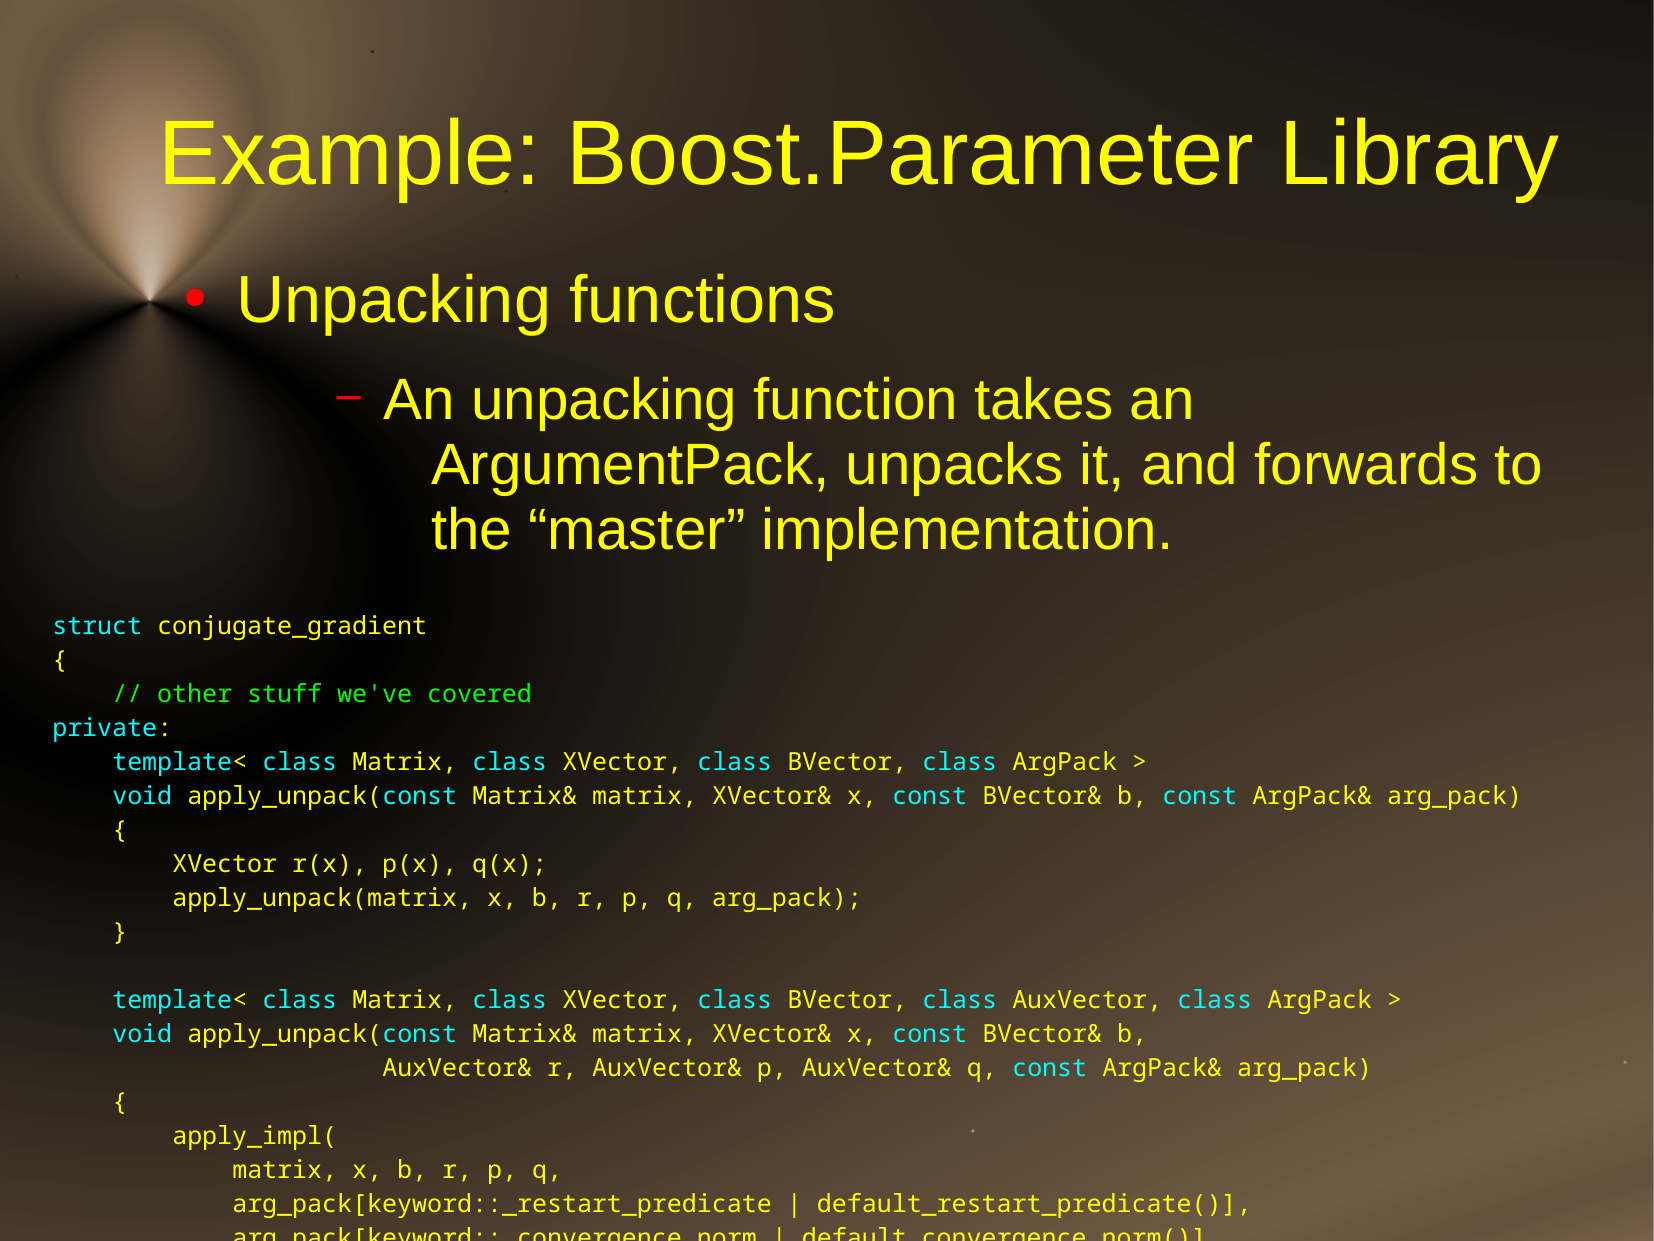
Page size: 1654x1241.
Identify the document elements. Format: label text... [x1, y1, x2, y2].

picture [536, 1234, 543, 1241]
picture [715, 1234, 722, 1241]
picture [1105, 1234, 1112, 1241]
picture [461, 1234, 468, 1241]
picture [296, 1234, 303, 1241]
picture [805, 1234, 812, 1241]
text_box struct conjugate_gradient { // other stuff we've covered private: template< class Matrix, class XVector, class BVector, class ArgPack > void apply_unpack(const Matrix& matrix, XVector& x, const BVector& b, const ArgPack& arg_pack) { XVector r(x), p(x), q(x); apply_unpack(matrix, x, b, r, p, q, arg_pack); } template< class Matrix, class XVector, class BVector, class AuxVector, class ArgPack > void apply_unpack(const Matrix& matrix, XVector& x, const BVector& b, AuxVector& r, AuxVector& p, AuxVector& q, const ArgPack& arg_pack) { apply_impl( matrix, x, b, r, p, q, arg_pack[keyword::_restart_predicate | default_restart_predicate()], arg_pack[keyword::_convergence_norm | default_convergence_norm()], arg_pack[keyword::_matrix_vector_policy | default_matrix_vector_policy()] ); } }; [37, 600, 1613, 1190]
picture [940, 1234, 947, 1241]
picture [955, 1234, 962, 1241]
picture [431, 1234, 438, 1241]
picture [266, 1234, 273, 1241]
list Unpacking functions An unpacking function takes an ArgumentPack, unpacks it, and forwards to the “master” implementation. [147, 262, 1571, 563]
picture [1015, 1234, 1022, 1241]
picture [0, 0, 1654, 1241]
picture [1120, 1234, 1127, 1241]
picture [640, 1234, 647, 1241]
picture [551, 1234, 558, 1241]
picture [610, 1234, 617, 1241]
title Example: Boost.Parameter Library [150, 56, 1571, 250]
picture [700, 1234, 707, 1241]
picture [1045, 1234, 1052, 1241]
